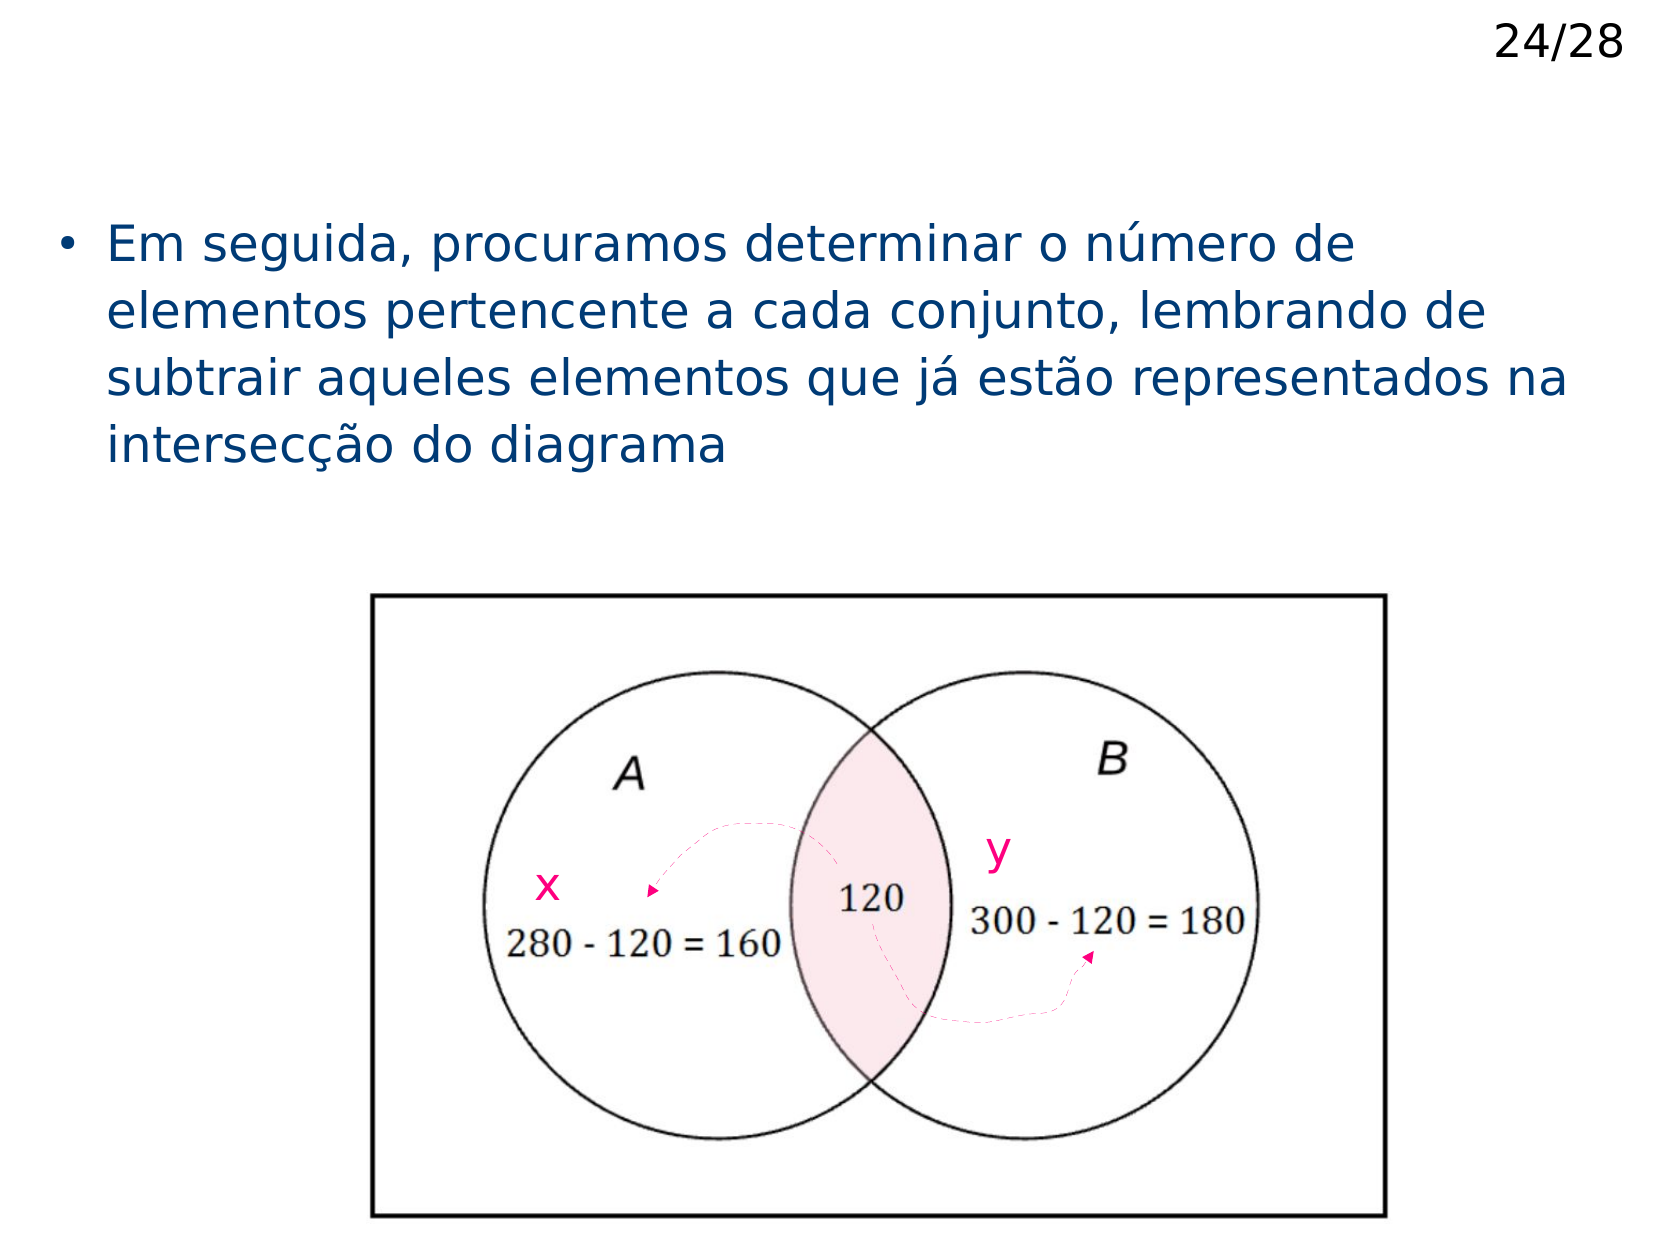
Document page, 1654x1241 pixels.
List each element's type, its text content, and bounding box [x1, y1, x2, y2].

text_box y [970, 814, 1028, 884]
picture [366, 590, 1394, 1224]
text_box x [519, 850, 577, 919]
list Em seguida, procuramos determinar o número de elementos pertencente a cada conjunto, lembrando de subtrair aqueles elementos que já estão representados na intersecção do diagrama [59, 206, 1625, 1211]
